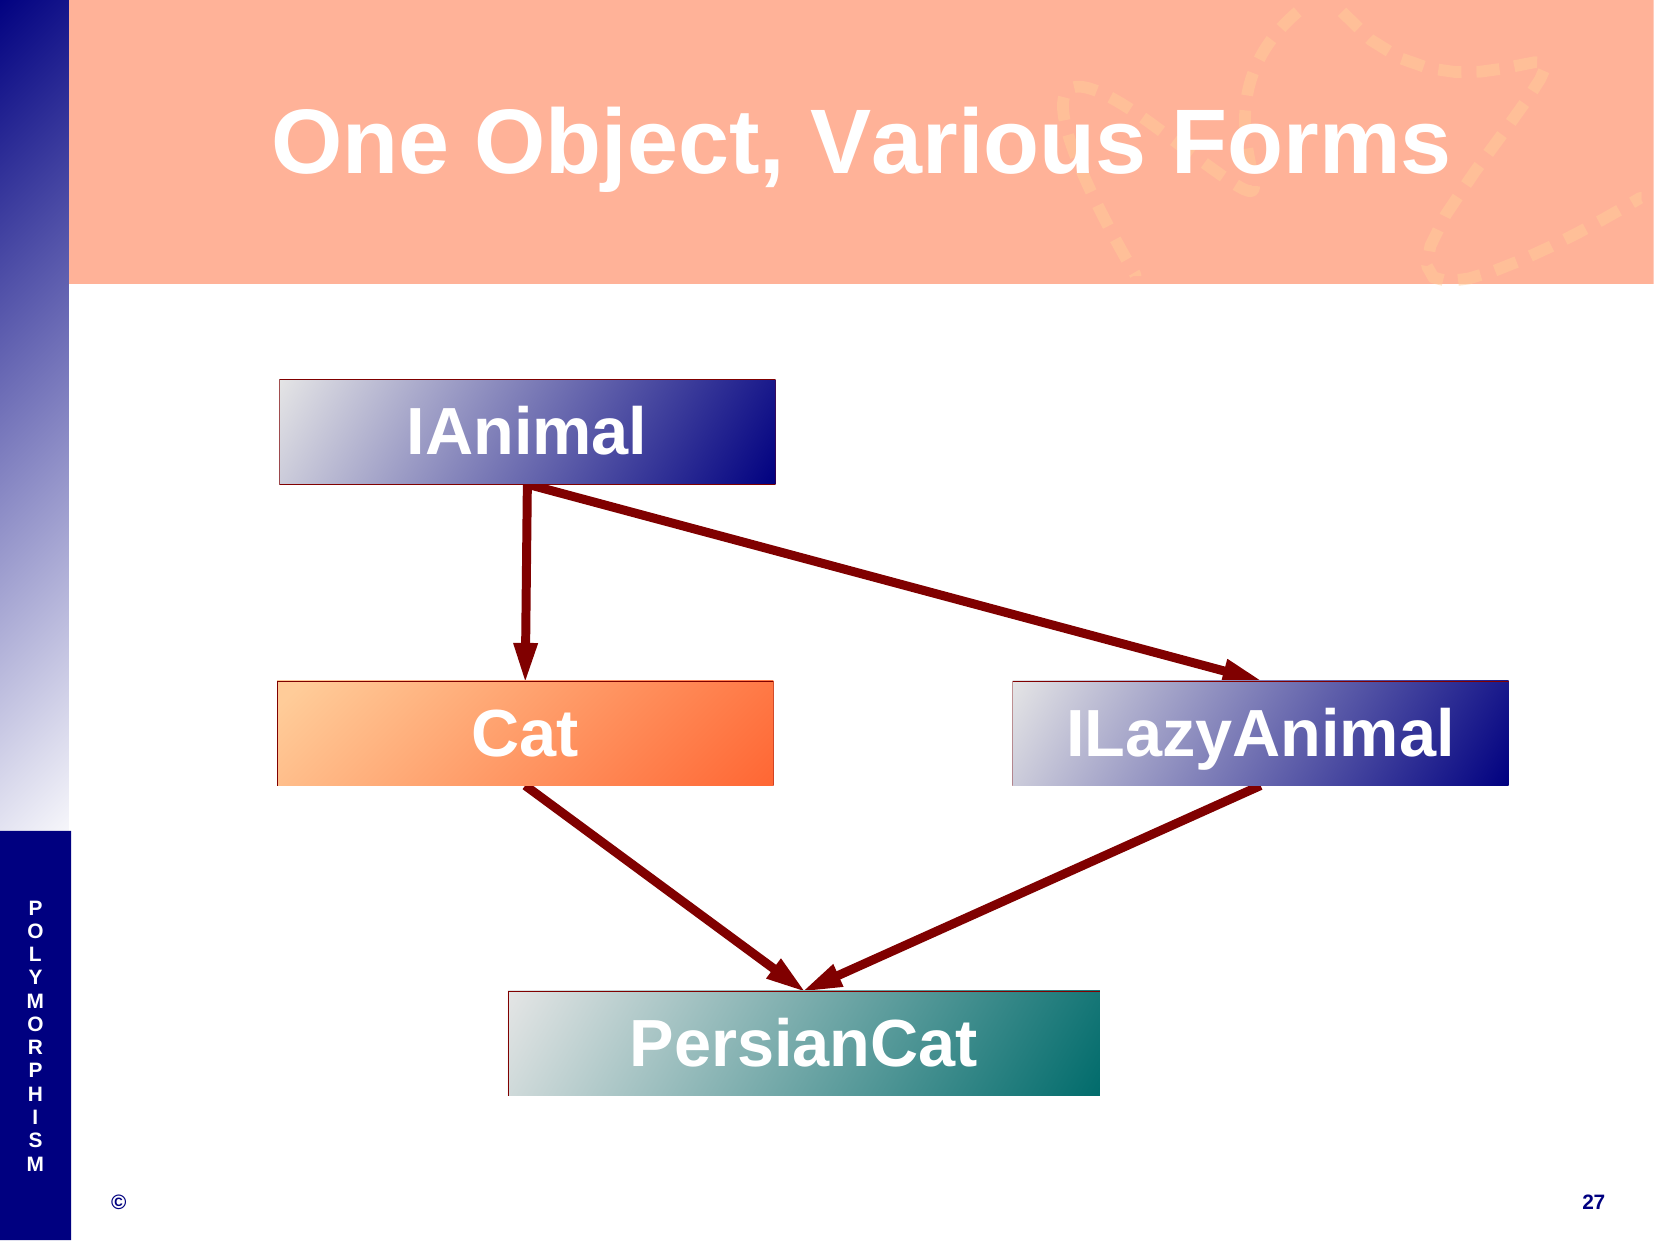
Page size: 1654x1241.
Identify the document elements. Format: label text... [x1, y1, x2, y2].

text_box ILazyAnimal [1012, 680, 1509, 786]
text_box Cat [277, 680, 774, 786]
title One Object, Various Forms [108, 37, 1617, 246]
text_box PersianCat [507, 990, 1100, 1096]
text_box IAnimal [279, 379, 776, 485]
text_box P O L Y M O R P H I S M [0, 830, 71, 1241]
